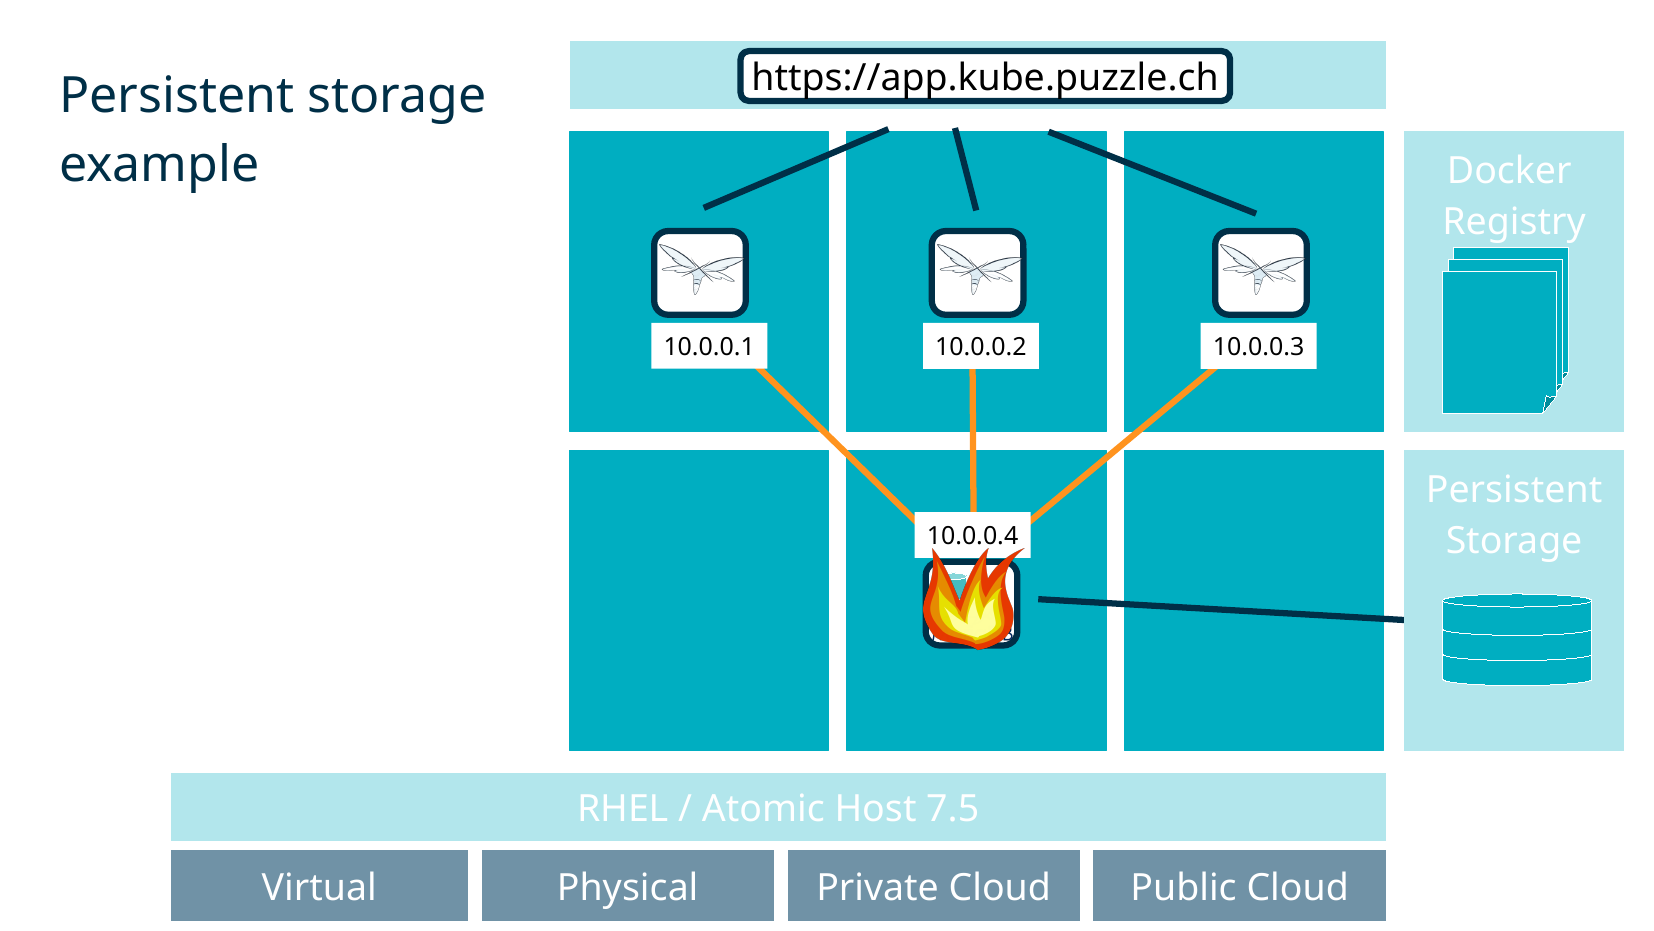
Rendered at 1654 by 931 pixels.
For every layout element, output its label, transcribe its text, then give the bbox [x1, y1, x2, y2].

picture [937, 244, 1020, 295]
text_box [1124, 131, 1384, 432]
text_box [570, 41, 1386, 109]
text_box [1031, 463, 1107, 599]
text_box [1124, 608, 1384, 751]
text_box 10.0.0.4 [914, 512, 1031, 548]
text_box [569, 131, 829, 432]
text_box [1124, 450, 1384, 615]
text_box RHEL / Atomic Host 7.5 [171, 773, 1386, 841]
text_box Physical [482, 850, 774, 921]
text_box [569, 450, 829, 751]
text_box [1442, 247, 1569, 414]
text_box Persistent Storage [1404, 450, 1624, 751]
text_box [846, 131, 1107, 432]
text_box 10.0.0.2 [923, 323, 1039, 369]
title Persistent storage example [59, 59, 557, 219]
text_box https://app.kube.puzzle.ch [740, 51, 1231, 101]
text_box [846, 131, 873, 143]
text_box Public Cloud [1093, 850, 1386, 921]
picture [906, 548, 1043, 651]
picture [1220, 244, 1303, 295]
picture [659, 244, 742, 295]
text_box Docker Registry [1404, 131, 1624, 432]
text_box Virtual [171, 850, 468, 921]
text_box [846, 459, 1107, 751]
text_box 10.0.0.1 [651, 323, 768, 369]
text_box [849, 450, 970, 514]
text_box 10.0.0.3 [1200, 323, 1317, 369]
text_box [1058, 131, 1107, 151]
text_box Private Cloud [788, 850, 1080, 921]
text_box [1442, 593, 1592, 686]
text_box [977, 450, 1107, 515]
